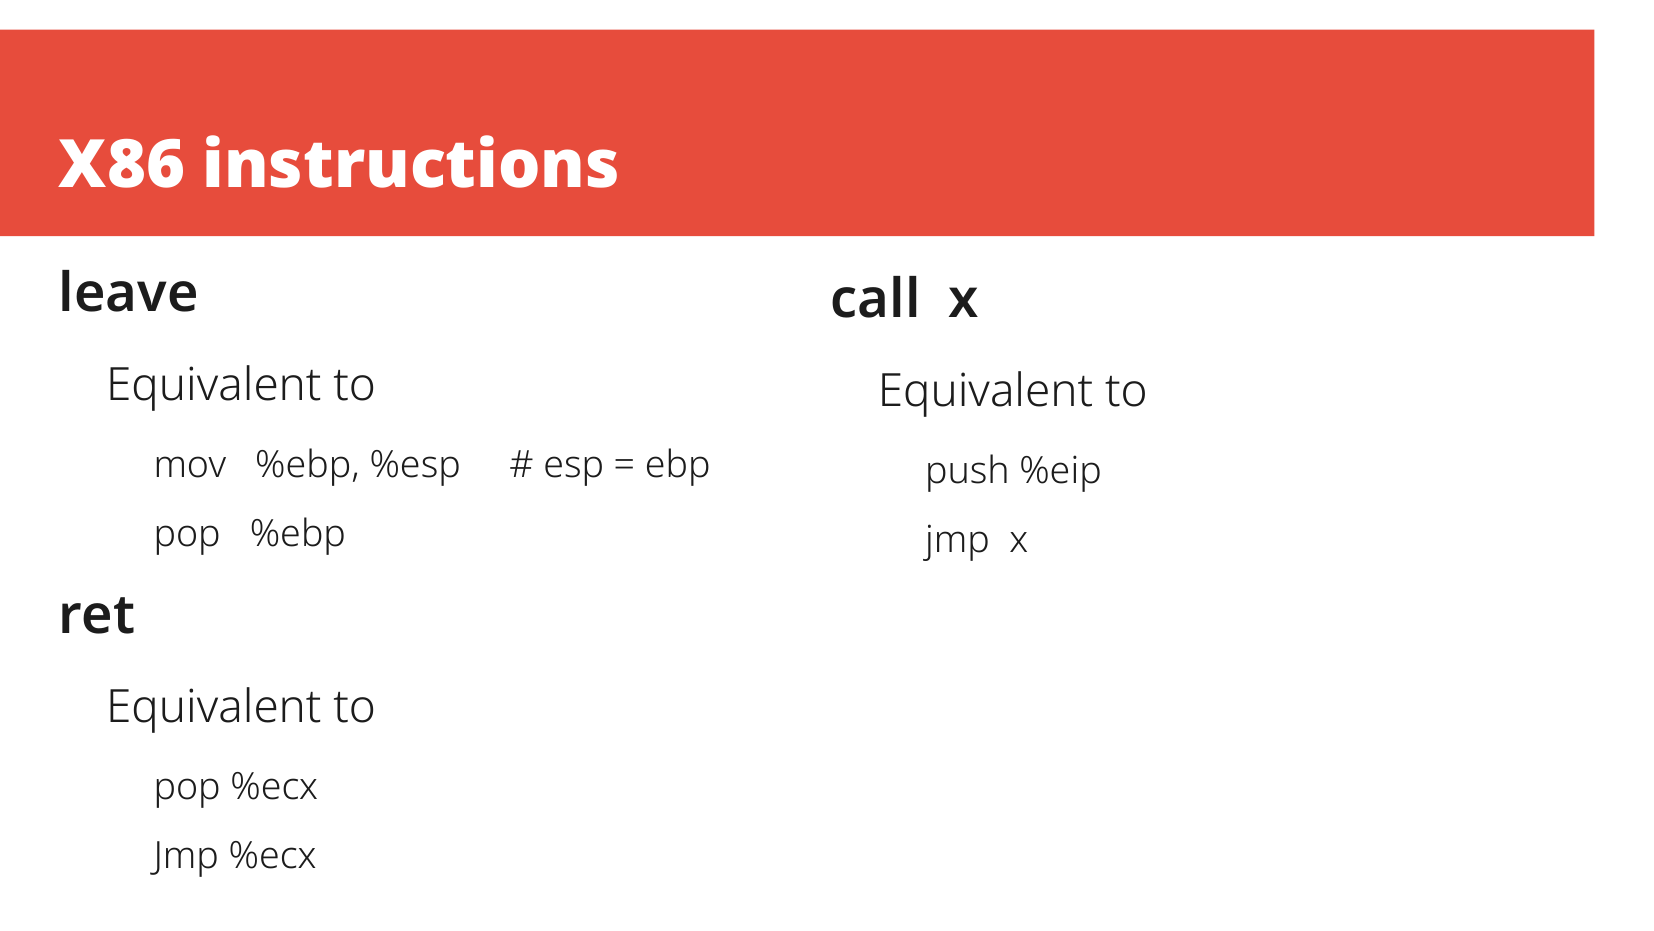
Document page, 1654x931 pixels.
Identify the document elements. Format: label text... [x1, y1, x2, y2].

list leave Equivalent to mov %ebp, %esp # esp = ebp pop %ebp ret Equivalent to pop %ecx Jmp %ecx [59, 253, 794, 931]
list call x Equivalent to push %eip jmp x [830, 259, 1566, 931]
title X86 instructions [59, 59, 1595, 207]
